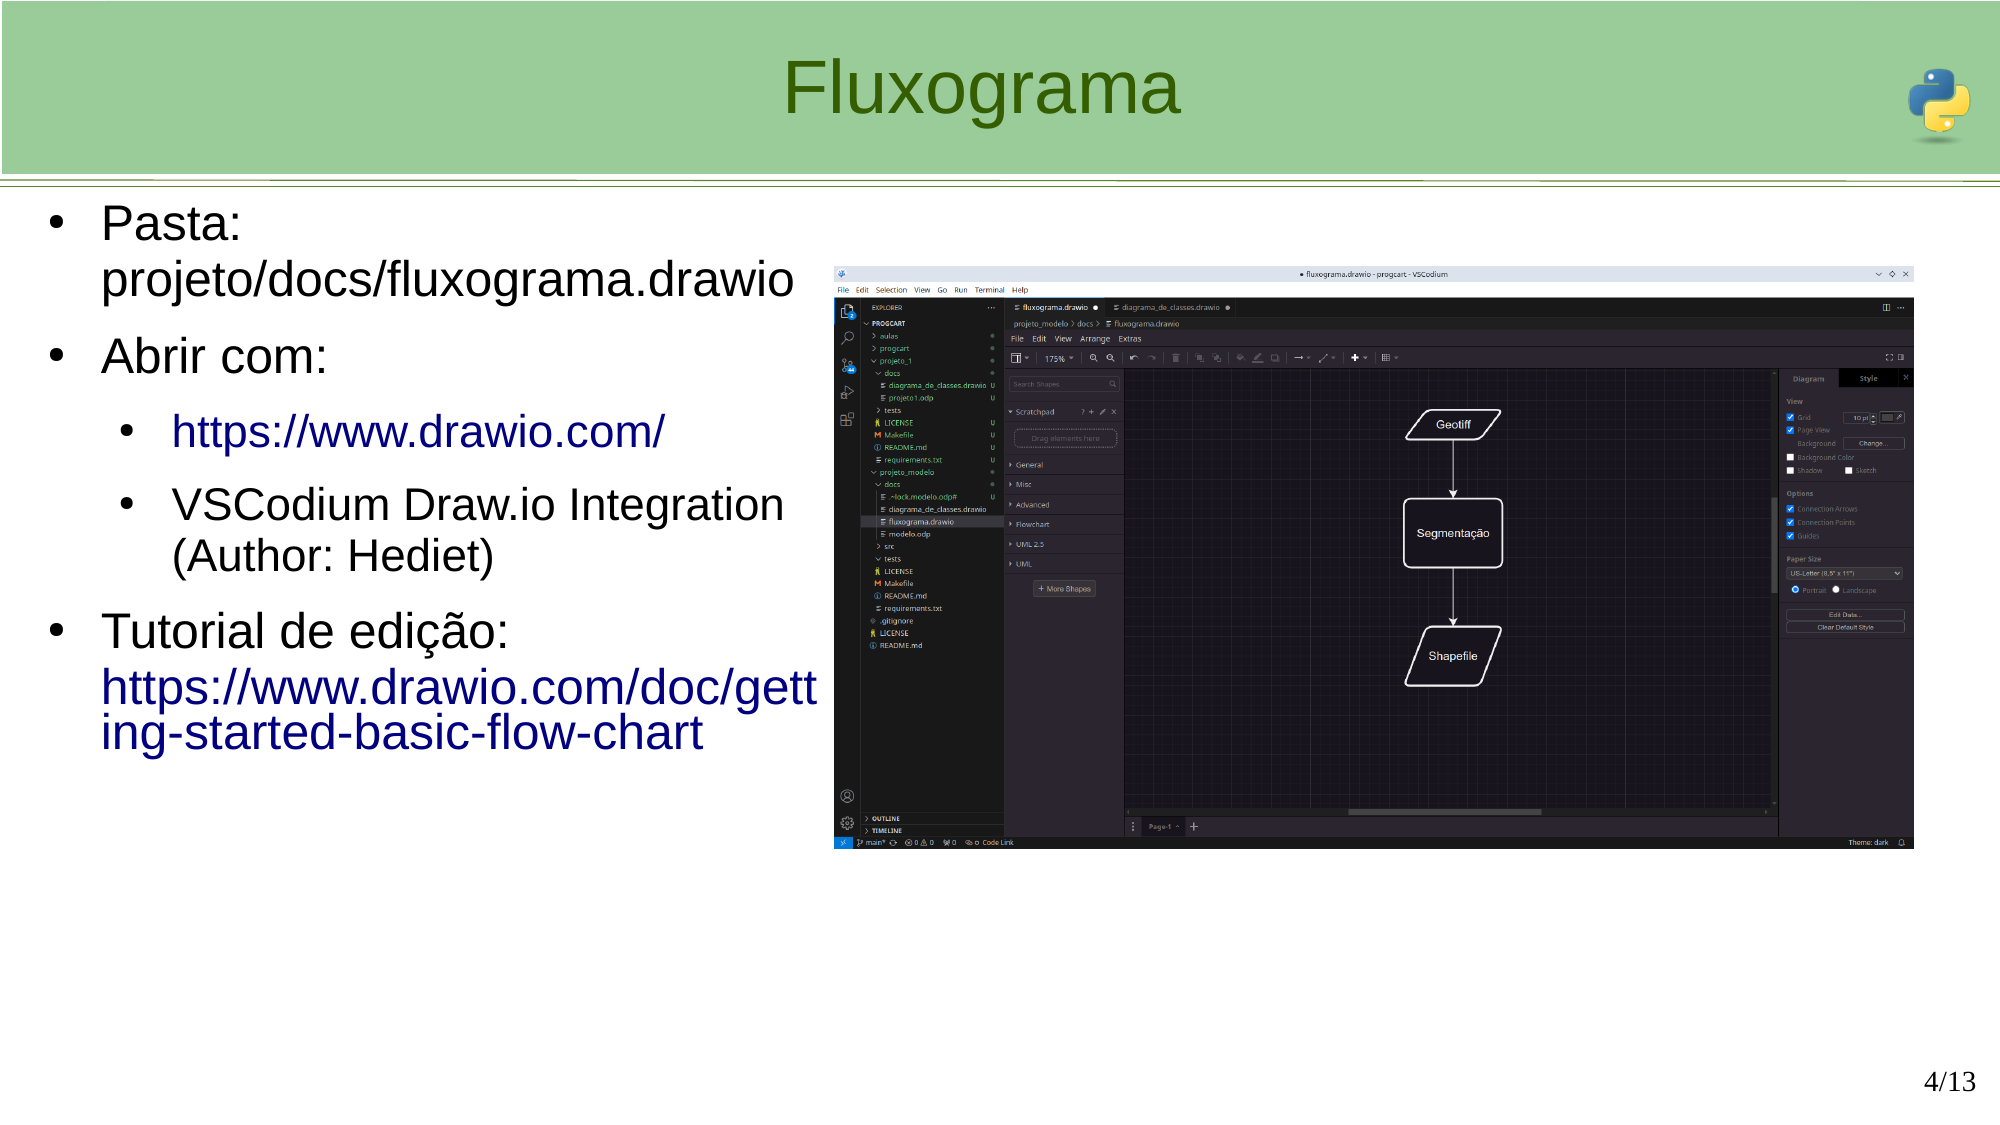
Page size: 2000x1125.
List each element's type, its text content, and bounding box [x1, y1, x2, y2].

picture [797, 236, 1950, 892]
picture [1901, 59, 1979, 148]
list Pasta: projeto/docs/fluxograma.drawio Abrir com: https://www.drawio.com/ VSCodium Draw.io Integration (Author: Hediet) Tutorial de edição: https://www.drawio.com/doc/getting-started-basic-flow-chart [30, 195, 827, 1063]
title Fluxograma [105, 0, 1861, 174]
